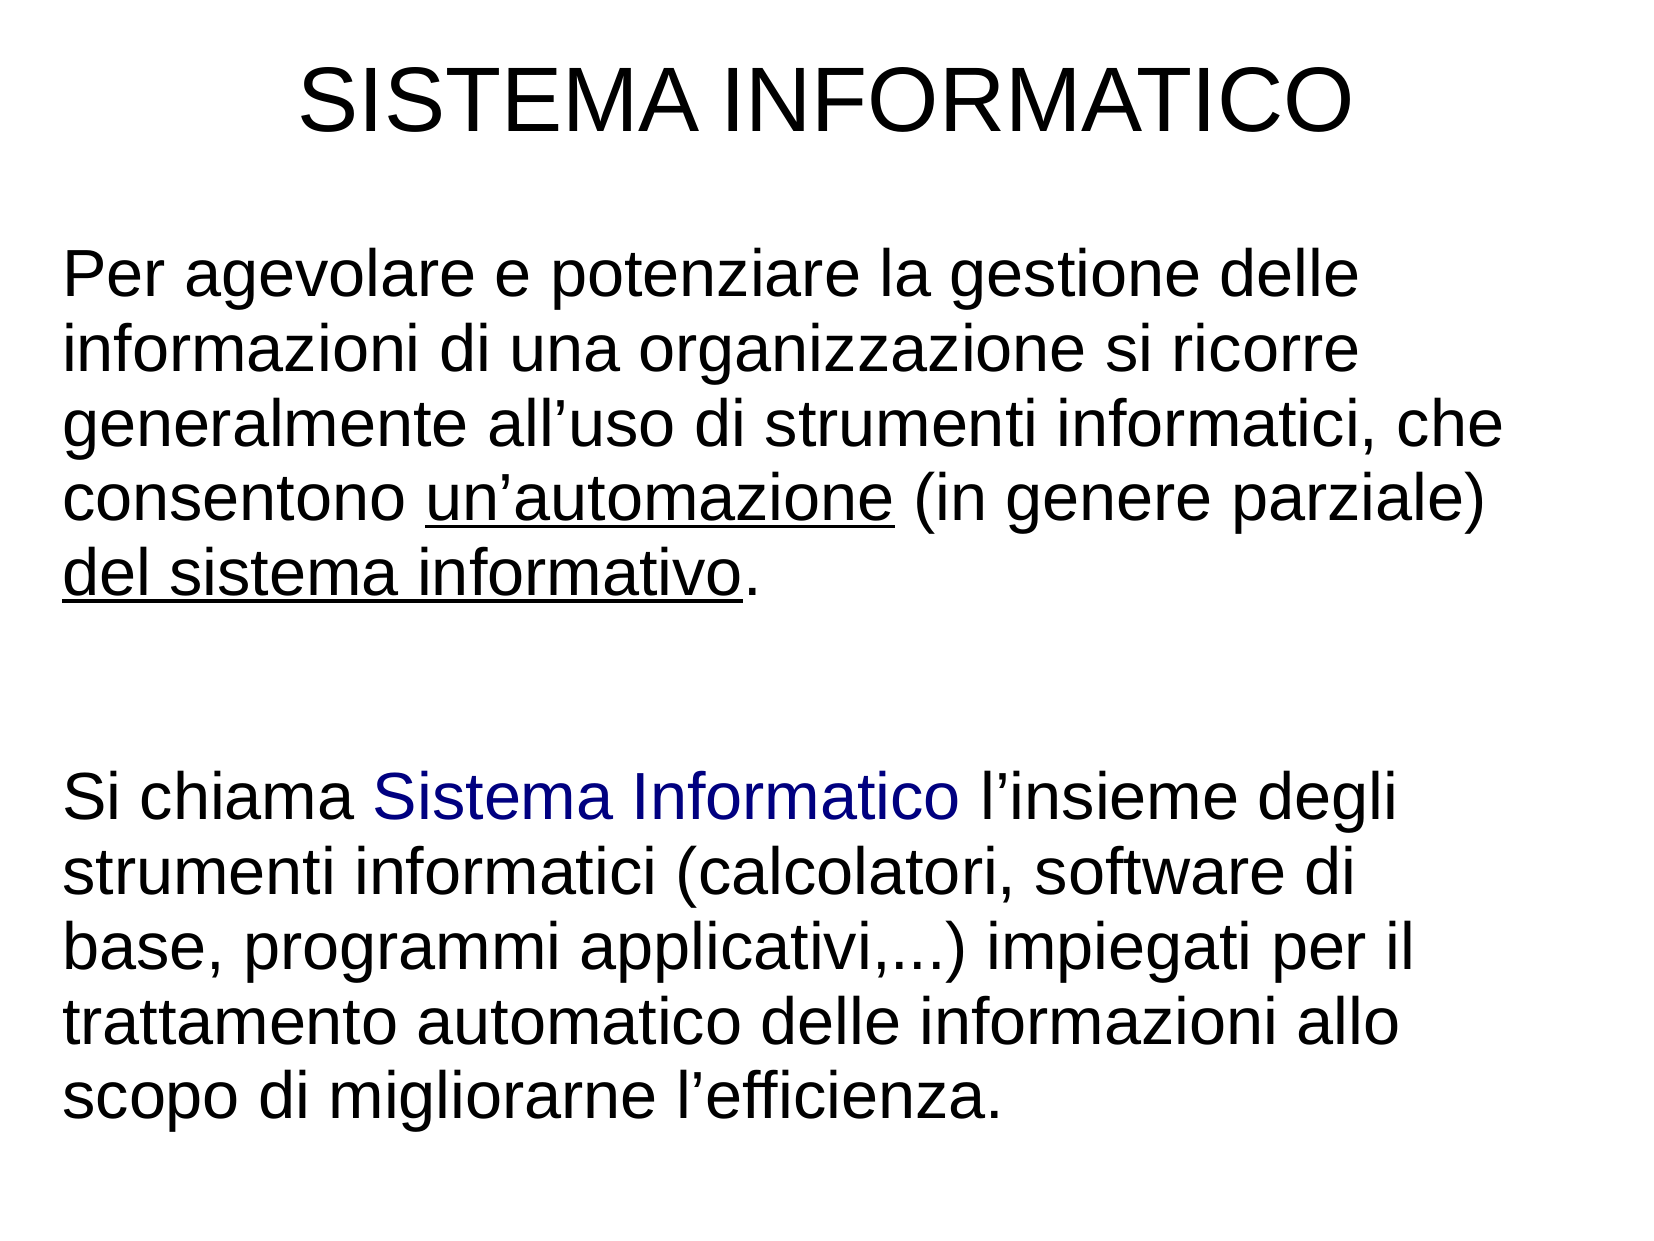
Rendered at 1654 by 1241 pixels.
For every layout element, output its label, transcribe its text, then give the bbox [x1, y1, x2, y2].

title SISTEMA INFORMATICO [82, 0, 1571, 204]
text_box Per agevolare e potenziare la gestione delle informazioni di una organizzazione si ricorre generalmente all’uso di strumenti informatici, che consentono un’automazione (in genere parziale) del sistema informativo. Si chiama Sistema Informatico l’insieme degli strumenti informatici (calcolatori, software di base, programmi applicativi,...) impiegati per il trattamento automatico delle informazioni allo scopo di migliorarne l’efficienza. [47, 153, 1524, 1141]
